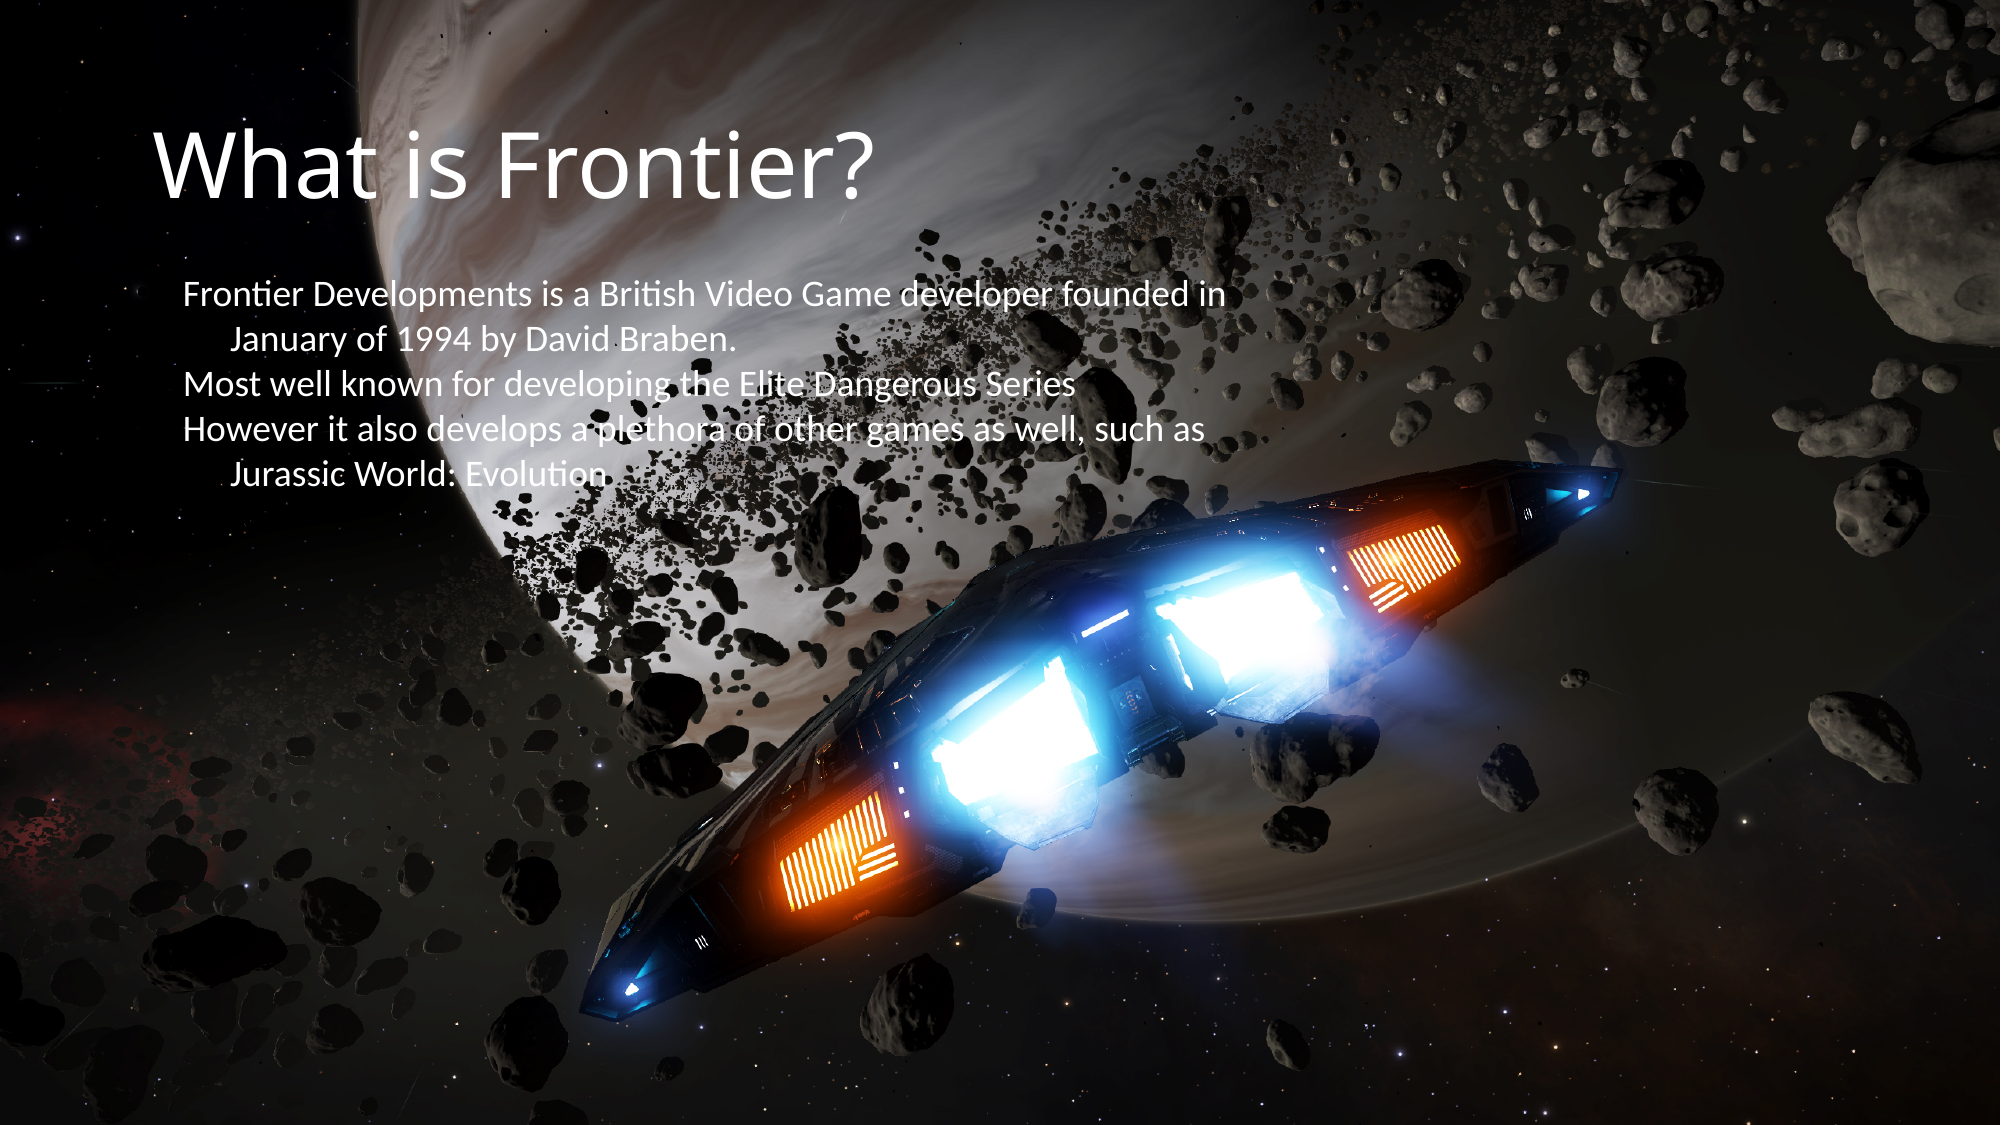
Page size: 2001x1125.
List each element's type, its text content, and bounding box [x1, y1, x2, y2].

title What is Frontier? [137, 59, 1863, 278]
picture [0, 0, 2000, 1125]
text_box Frontier Developments is a British Video Game developer founded in January of 1994 by David Braben. Most well known for developing the Elite Dangerous Series However it also develops a plethora of other games as well, such as Jurassic World: Evolution [121, 261, 1313, 504]
